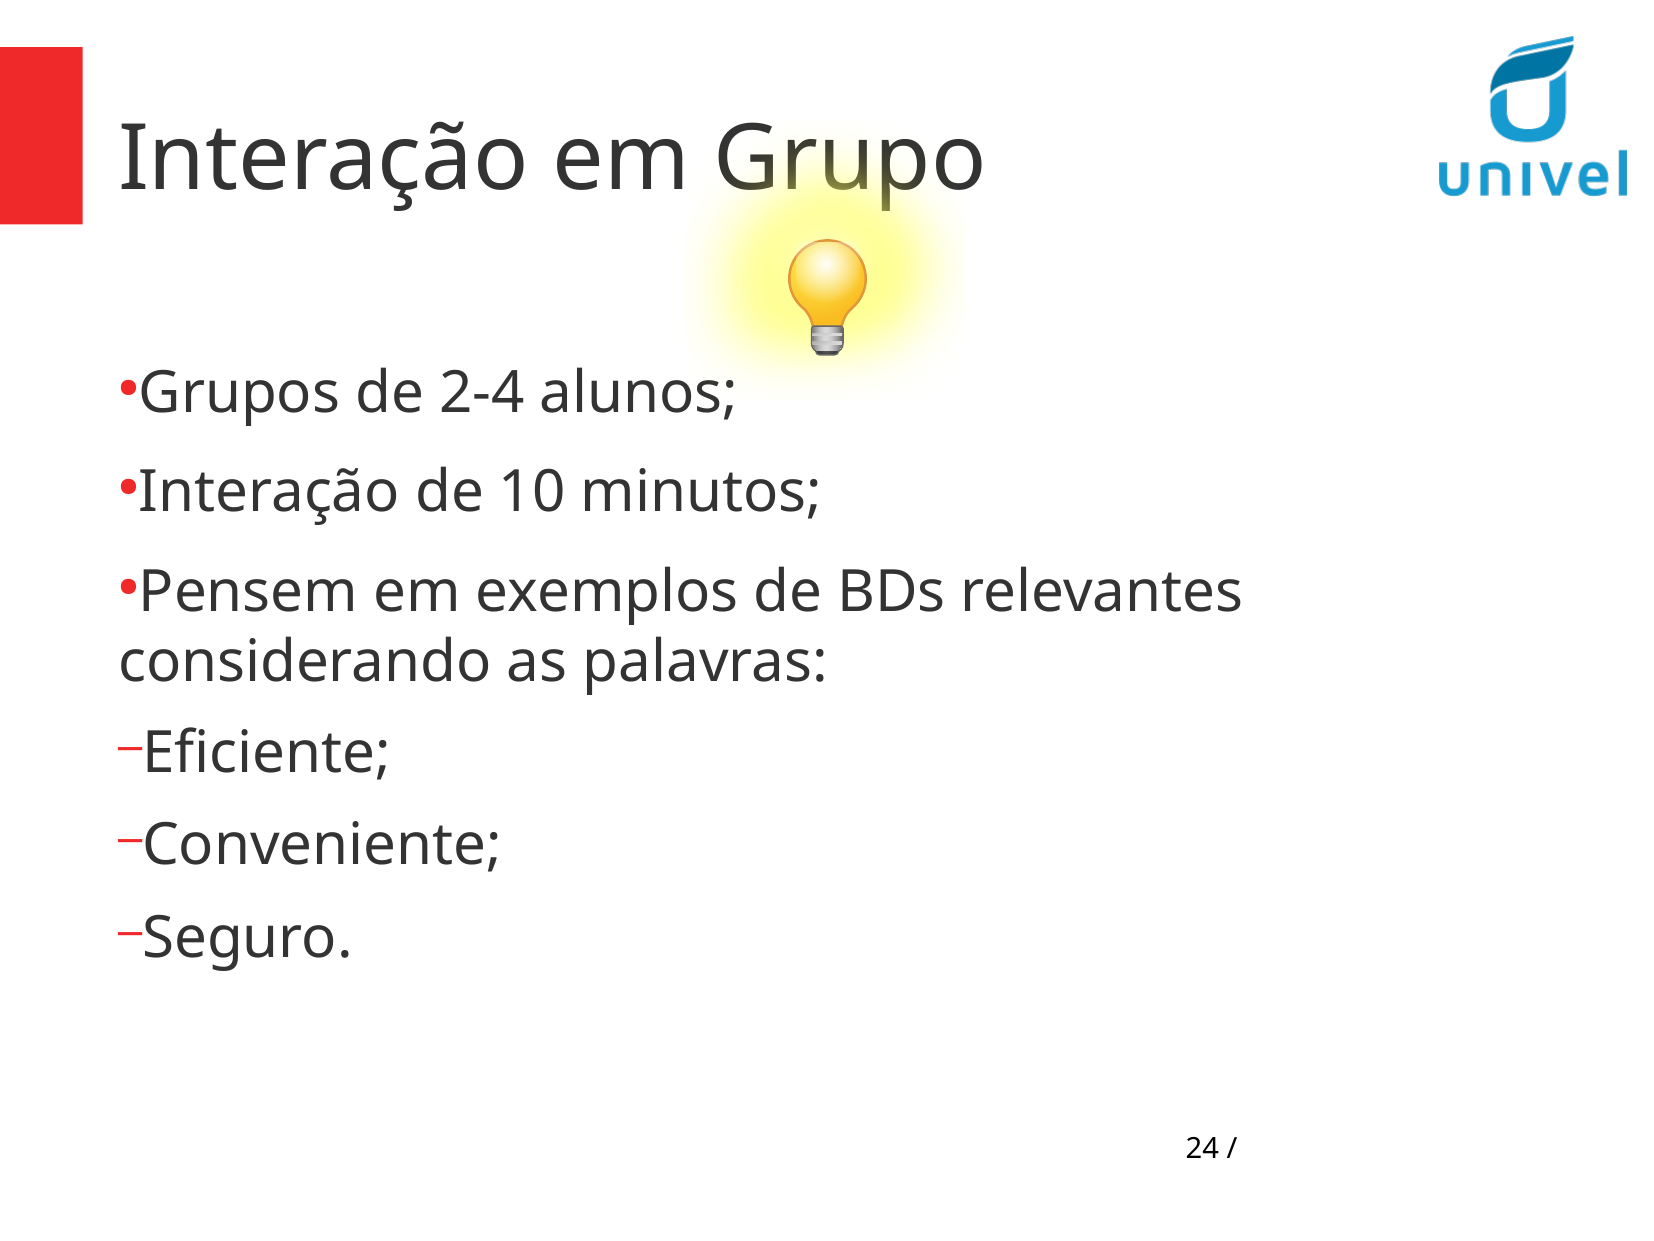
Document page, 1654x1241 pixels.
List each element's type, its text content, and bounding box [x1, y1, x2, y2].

list Grupos de 2-4 alunos; Interação de 10 minutos; Pensem em exemplos de BDs relevantes considerando as palavras: Eficiente; Conveniente; Seguro. [118, 354, 1536, 1074]
text_box / [1185, 1129, 1571, 1216]
picture [685, 118, 967, 400]
title Interação em Grupo [118, 49, 1571, 257]
